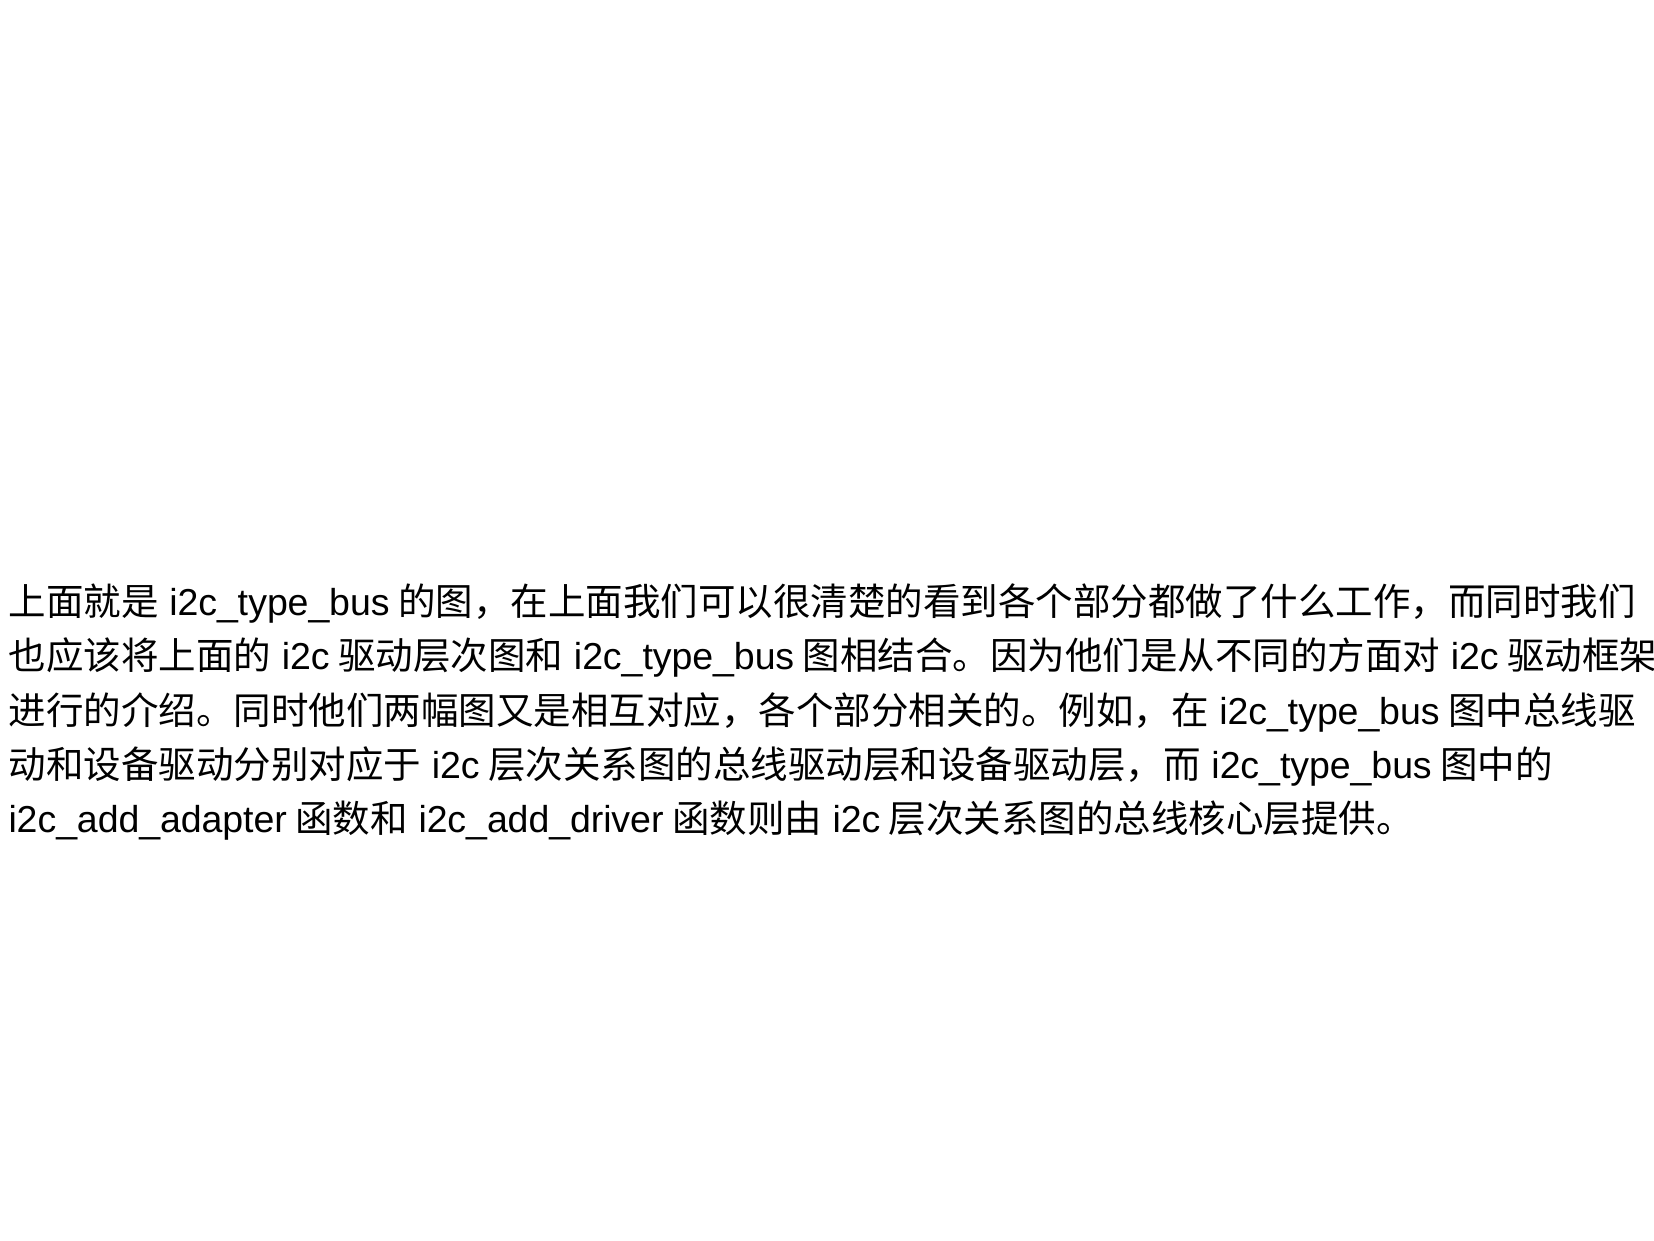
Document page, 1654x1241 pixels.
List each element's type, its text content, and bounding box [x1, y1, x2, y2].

text_box 上面就是i2c_type_bus的图，在上面我们可以很清楚的看到各个部分都做了什么工作，而同时我们也应该将上面的i2c驱动层次图和i2c_type_bus图相结合。因为他们是从不同的方面对i2c驱动框架进行的介绍。同时他们两幅图又是相互对应，各个部分相关的。例如，在i2c_type_bus图中总线驱动和设备驱动分别对应于i2c层次关系图的总线驱动层和设备驱动层，而i2c_type_bus图中的i2c_add_adapter函数和i2c_add_driver函数则由i2c层次关系图的总线核心层提供。 [0, 564, 1654, 1122]
